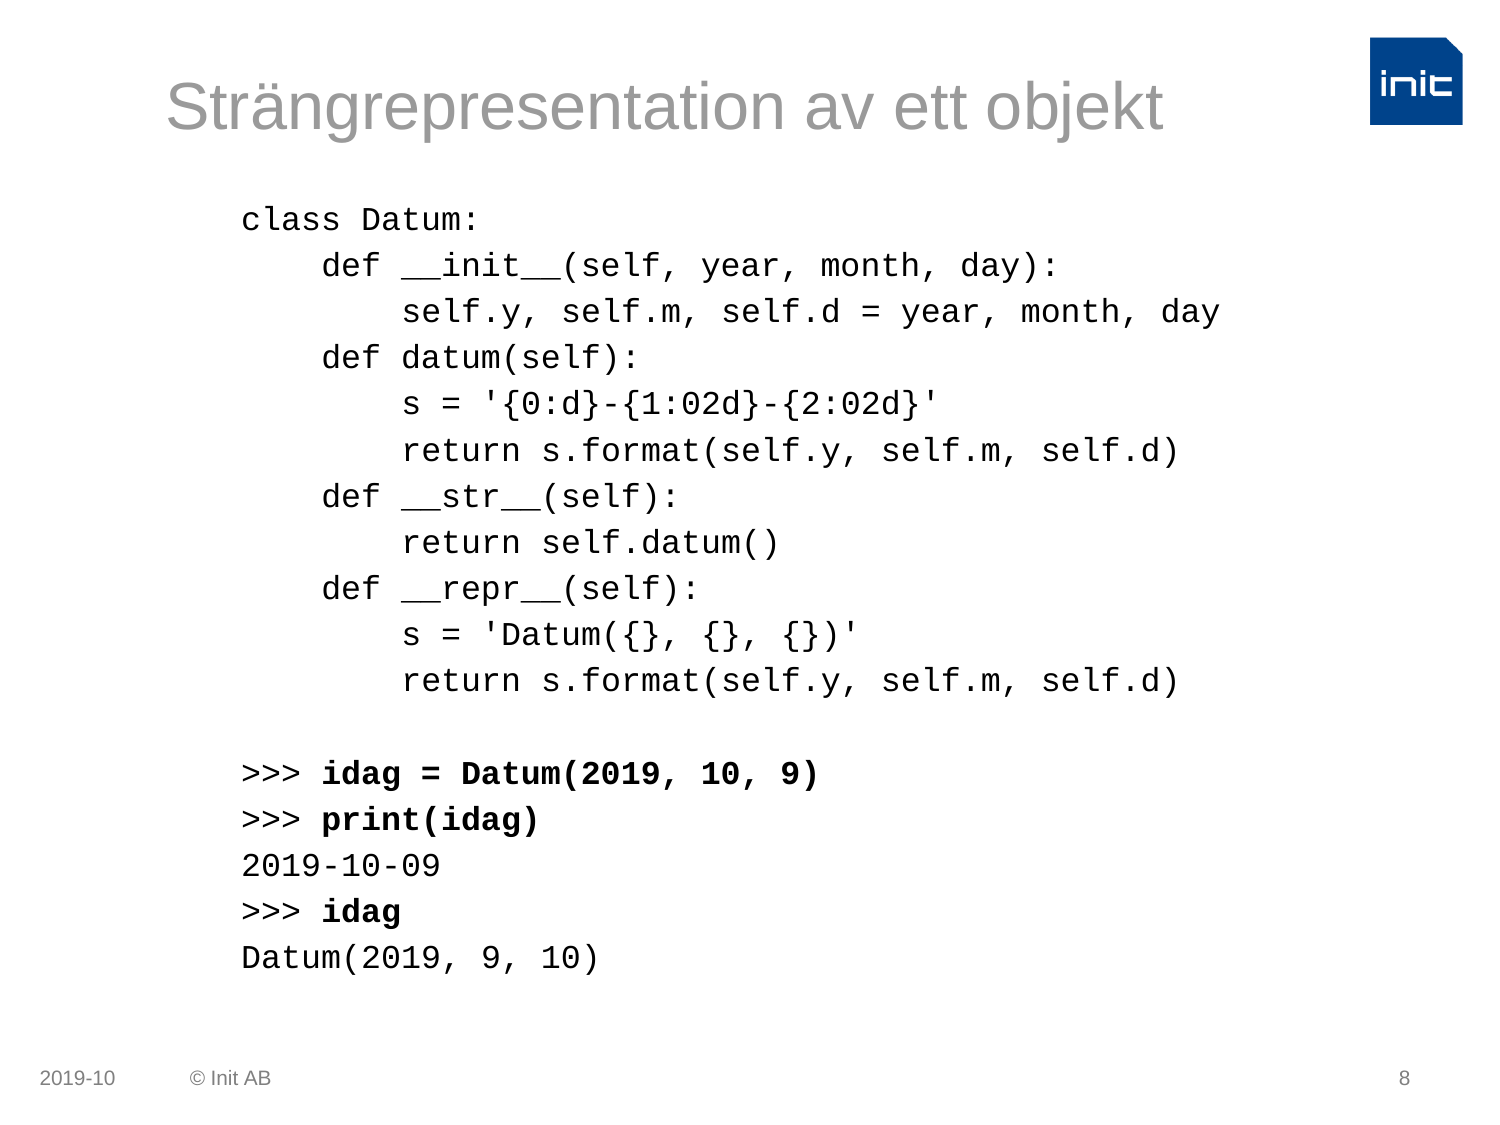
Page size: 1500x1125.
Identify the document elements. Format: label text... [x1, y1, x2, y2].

text_box <nummer> [1350, 1037, 1426, 1098]
text_box Strängrepresentation av ett objekt [150, 0, 1351, 151]
text_box class Datum: def __init__(self, year, month, day): self.y, self.m, self.d = year, month, day def datum(self): s = '{0:d}-{1:02d}-{2:02d}' return s.format(self.y, self.m, self.d) def __str__(self): return self.datum() def __repr__(self): s = 'Datum({}, {}, {})' return s.format(self.y, self.m, self.d) >>> idag = Datum(2019, 10, 9) >>> print(idag) 2019-10-09 >>> idag Datum(2019, 9, 10) [150, 189, 1351, 994]
picture [1370, 37, 1463, 125]
text_box 2019-10 [24, 1037, 151, 1098]
text_box © Init AB [174, 1037, 1326, 1098]
